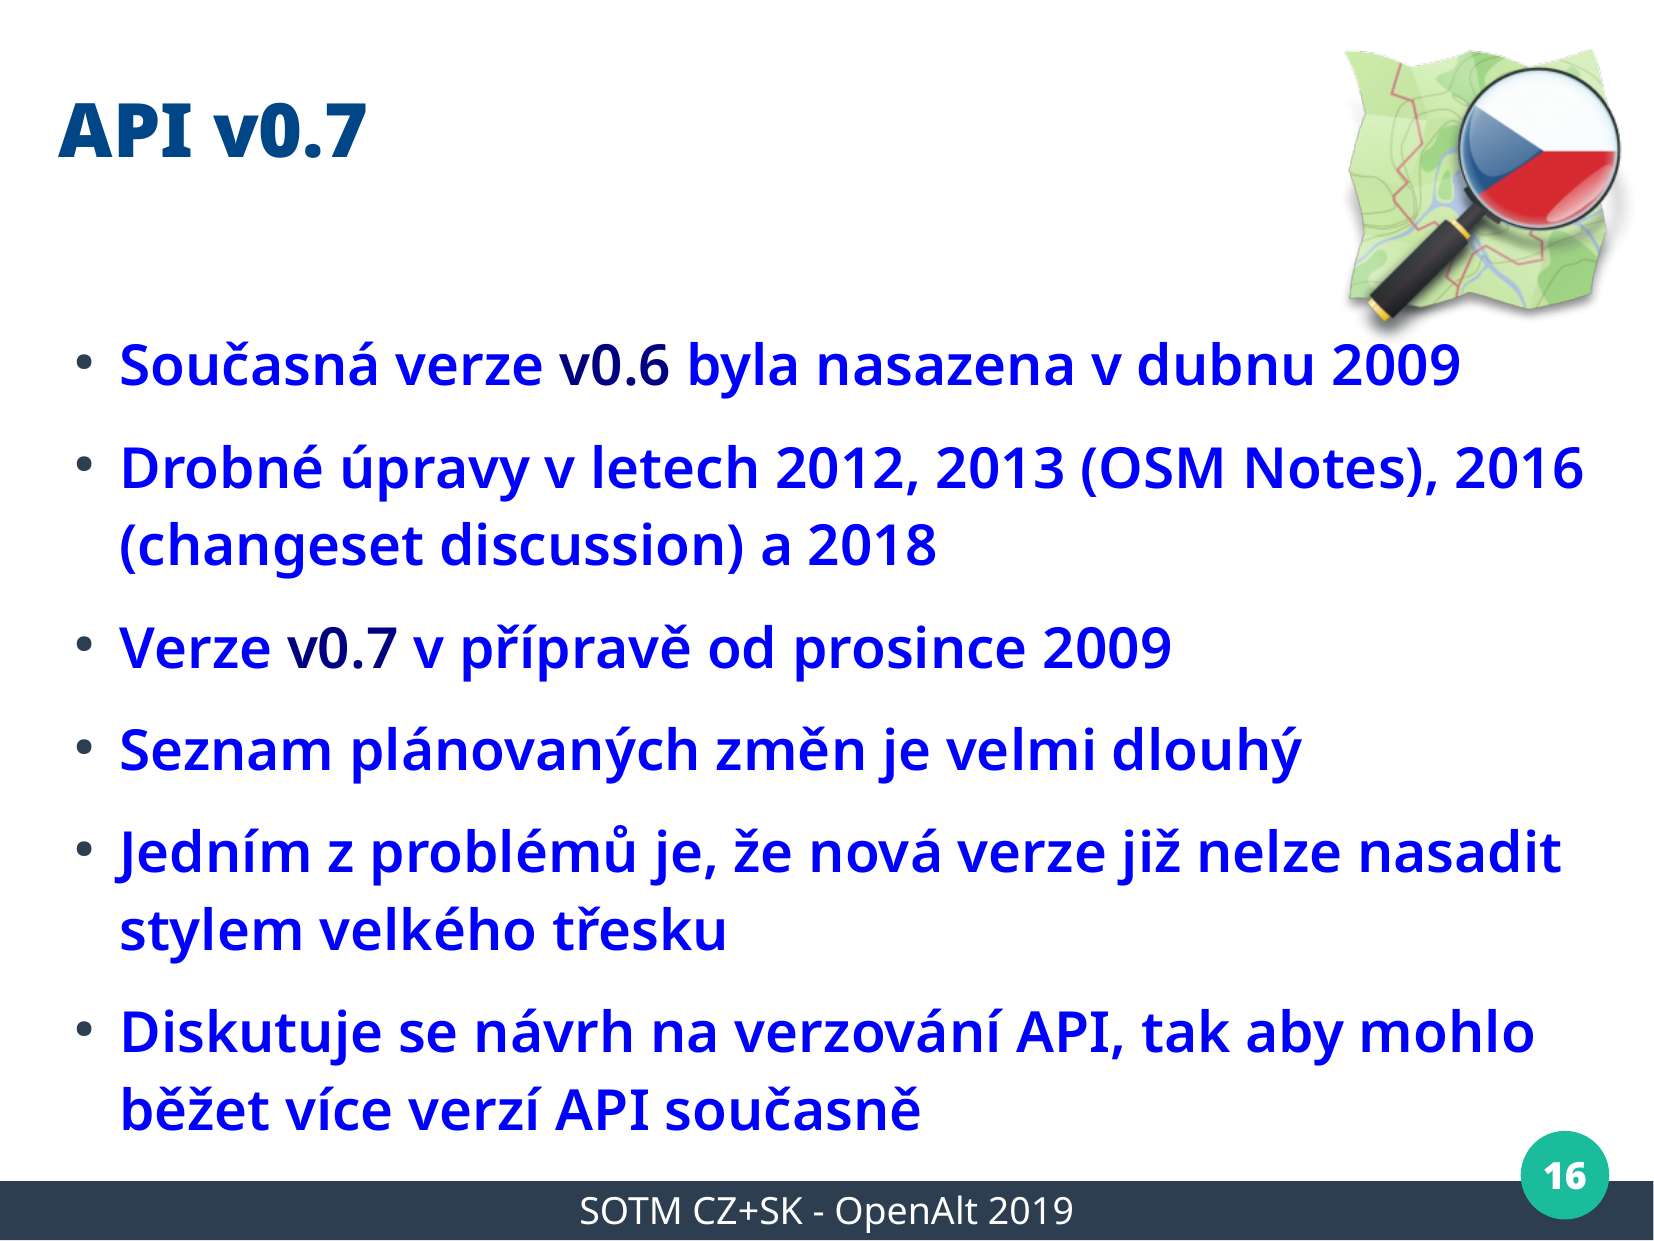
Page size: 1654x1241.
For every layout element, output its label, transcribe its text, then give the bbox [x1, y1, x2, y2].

list Současná verze v0.6 byla nasazena v dubnu 2009 Drobné úpravy v letech 2012, 2013 (OSM Notes), 2016 (changeset discussion) a 2018 Verze v0.7 v přípravě od prosince 2009 Seznam plánovaných změn je velmi dlouhý Jedním z problémů je, že nová verze již nelze nasadit stylem velkého třesku Diskutuje se návrh na verzování API, tak aby mohlo běžet více verzí API současně [59, 324, 1595, 1152]
title API v0.7 [59, 49, 1347, 207]
picture [1334, 49, 1635, 350]
